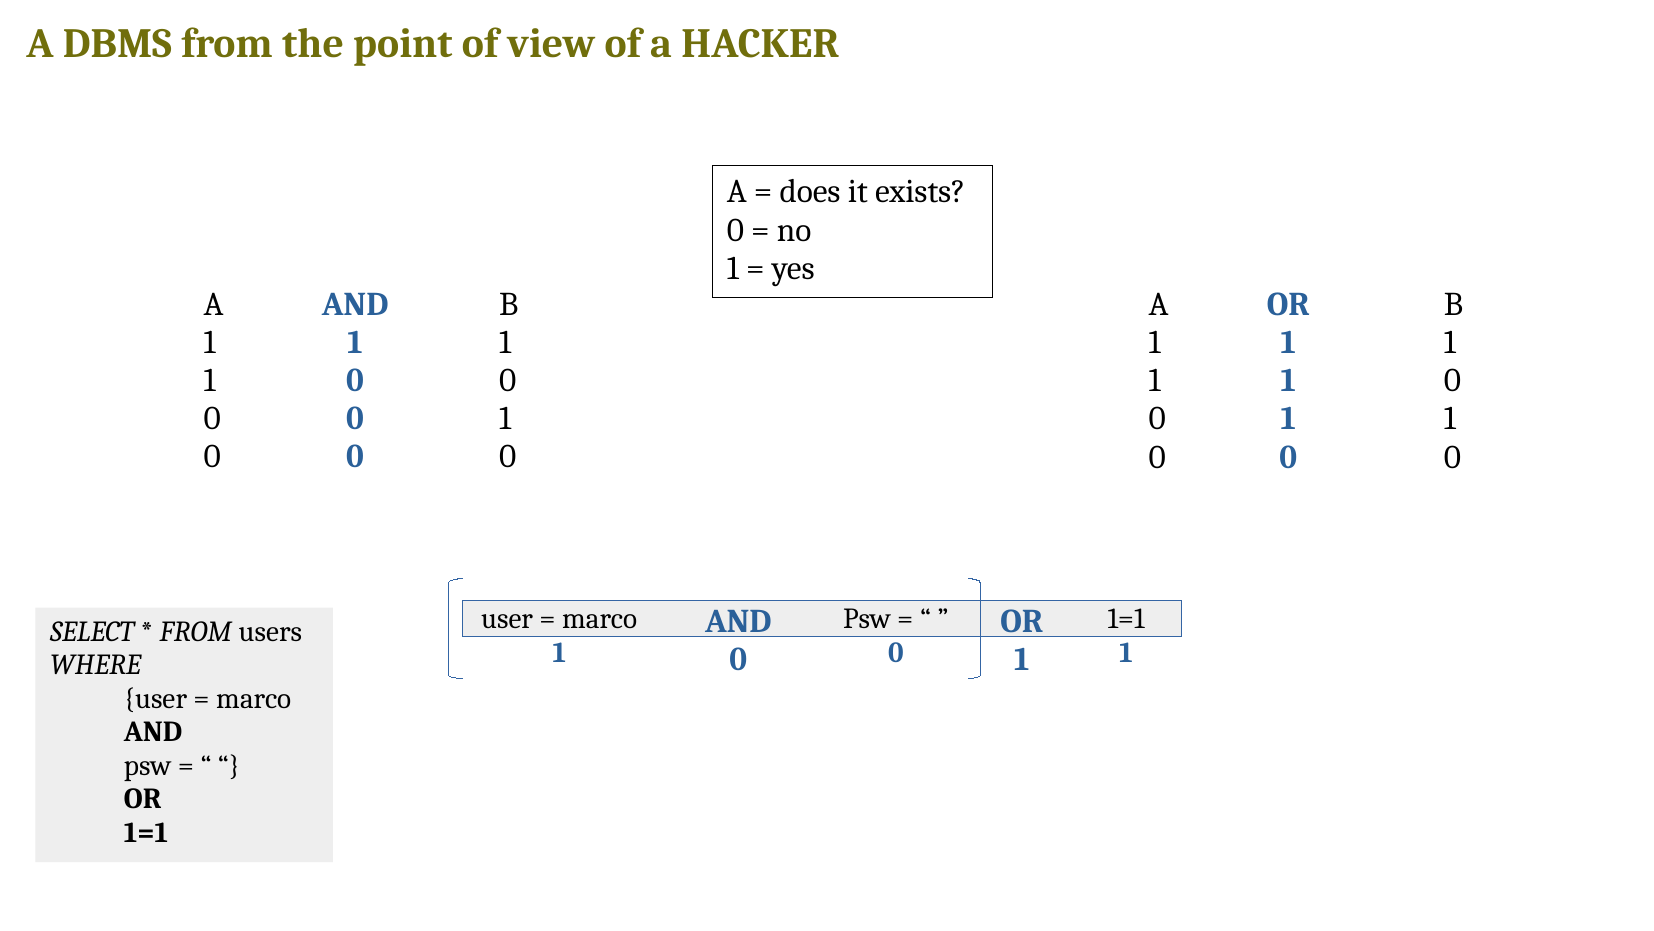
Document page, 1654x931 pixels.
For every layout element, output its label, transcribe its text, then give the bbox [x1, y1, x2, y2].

text_box B 1 0 1 0 [1429, 277, 1480, 488]
text_box A DBMS from the point of view of a HACKER [11, 12, 1193, 77]
text_box user = marco 1 [462, 595, 656, 679]
text_box [788, 600, 799, 637]
text_box 1=1 1 [1029, 595, 1223, 679]
text_box B 1 0 1 0 [484, 277, 535, 488]
text_box AND 1 0 0 0 [307, 277, 405, 488]
text_box SELECT * FROM users WHERE {user = marco AND psw = “ “} OR 1=1 [35, 607, 333, 863]
text_box A 1 1 0 0 [1133, 277, 1185, 488]
text_box A = does it exists? 0 = no 1 = yes [712, 165, 993, 298]
text_box OR 1 [985, 595, 1061, 689]
text_box OR 1 1 1 0 [1252, 277, 1327, 488]
text_box A 1 1 0 0 [188, 277, 240, 488]
text_box AND 0 [690, 595, 788, 689]
text_box Psw = “ ” 0 [799, 595, 985, 679]
text_box [656, 600, 690, 637]
